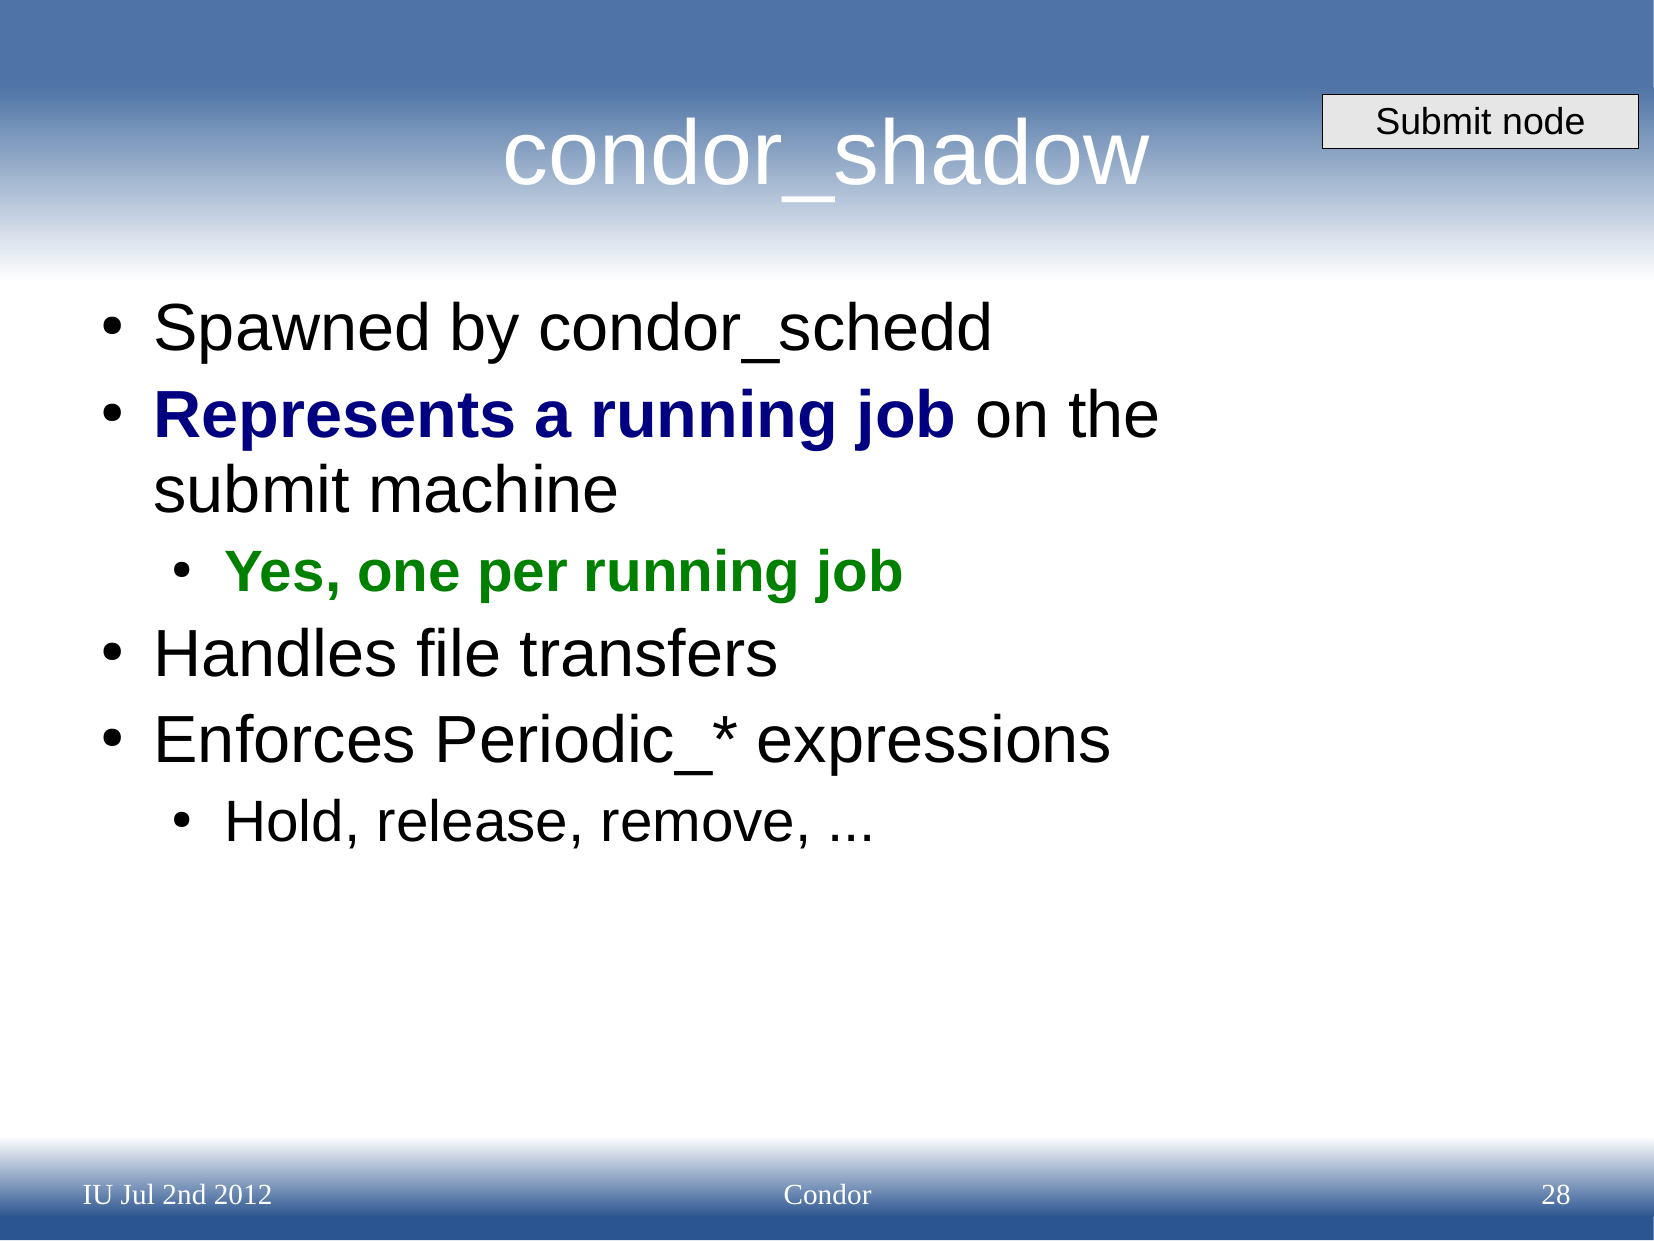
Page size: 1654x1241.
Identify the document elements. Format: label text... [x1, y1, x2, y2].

text_box Submit node [1322, 94, 1639, 149]
title condor_shadow [82, 56, 1571, 250]
list Spawned by condor_schedd Represents a running job on the submit machine Yes, one per running job Handles file transfers Enforces Periodic_* expressions Hold, release, remove, ... [82, 290, 1571, 1109]
